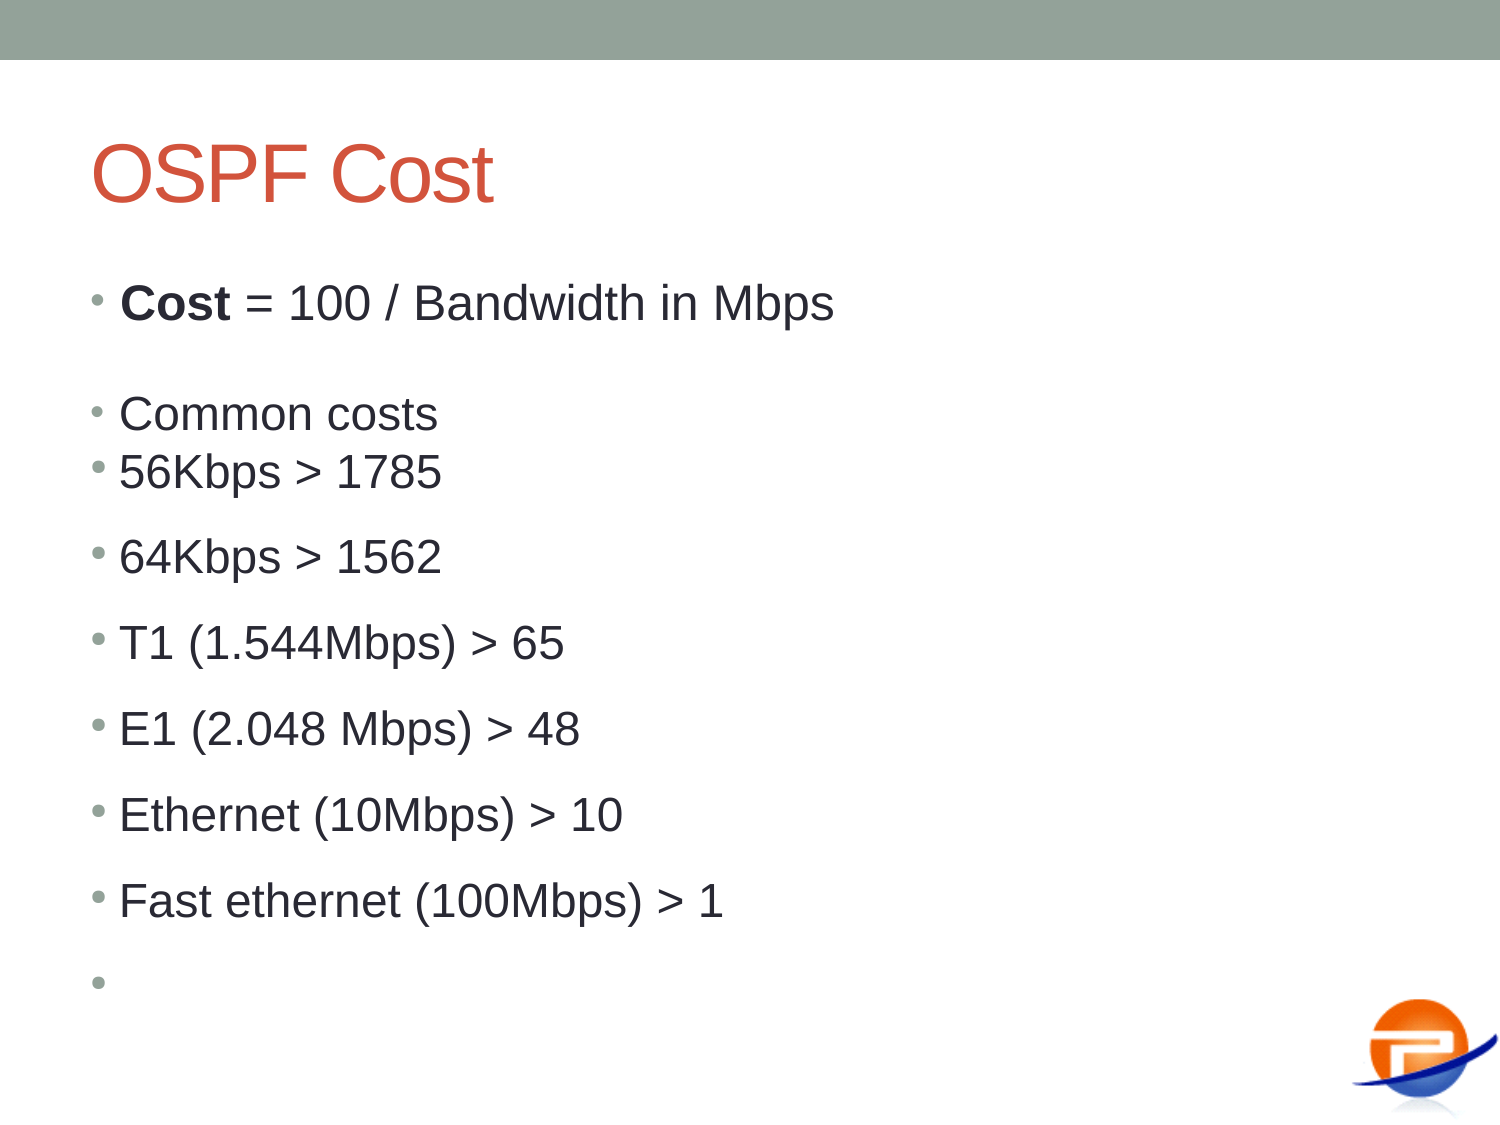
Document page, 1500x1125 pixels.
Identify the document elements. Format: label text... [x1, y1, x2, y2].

title OSPF Cost [75, 87, 1426, 251]
list Common costs 56Kbps > 1785 64Kbps > 1562 T1 (1.544Mbps) > 65 E1 (2.048 Mbps) > 48 Ethernet (10Mbps) > 10 Fast ethernet (100Mbps) > 1 [75, 376, 1426, 938]
list Cost = 100 / Bandwidth in Mbps [75, 262, 1426, 376]
picture [1351, 998, 1500, 1125]
